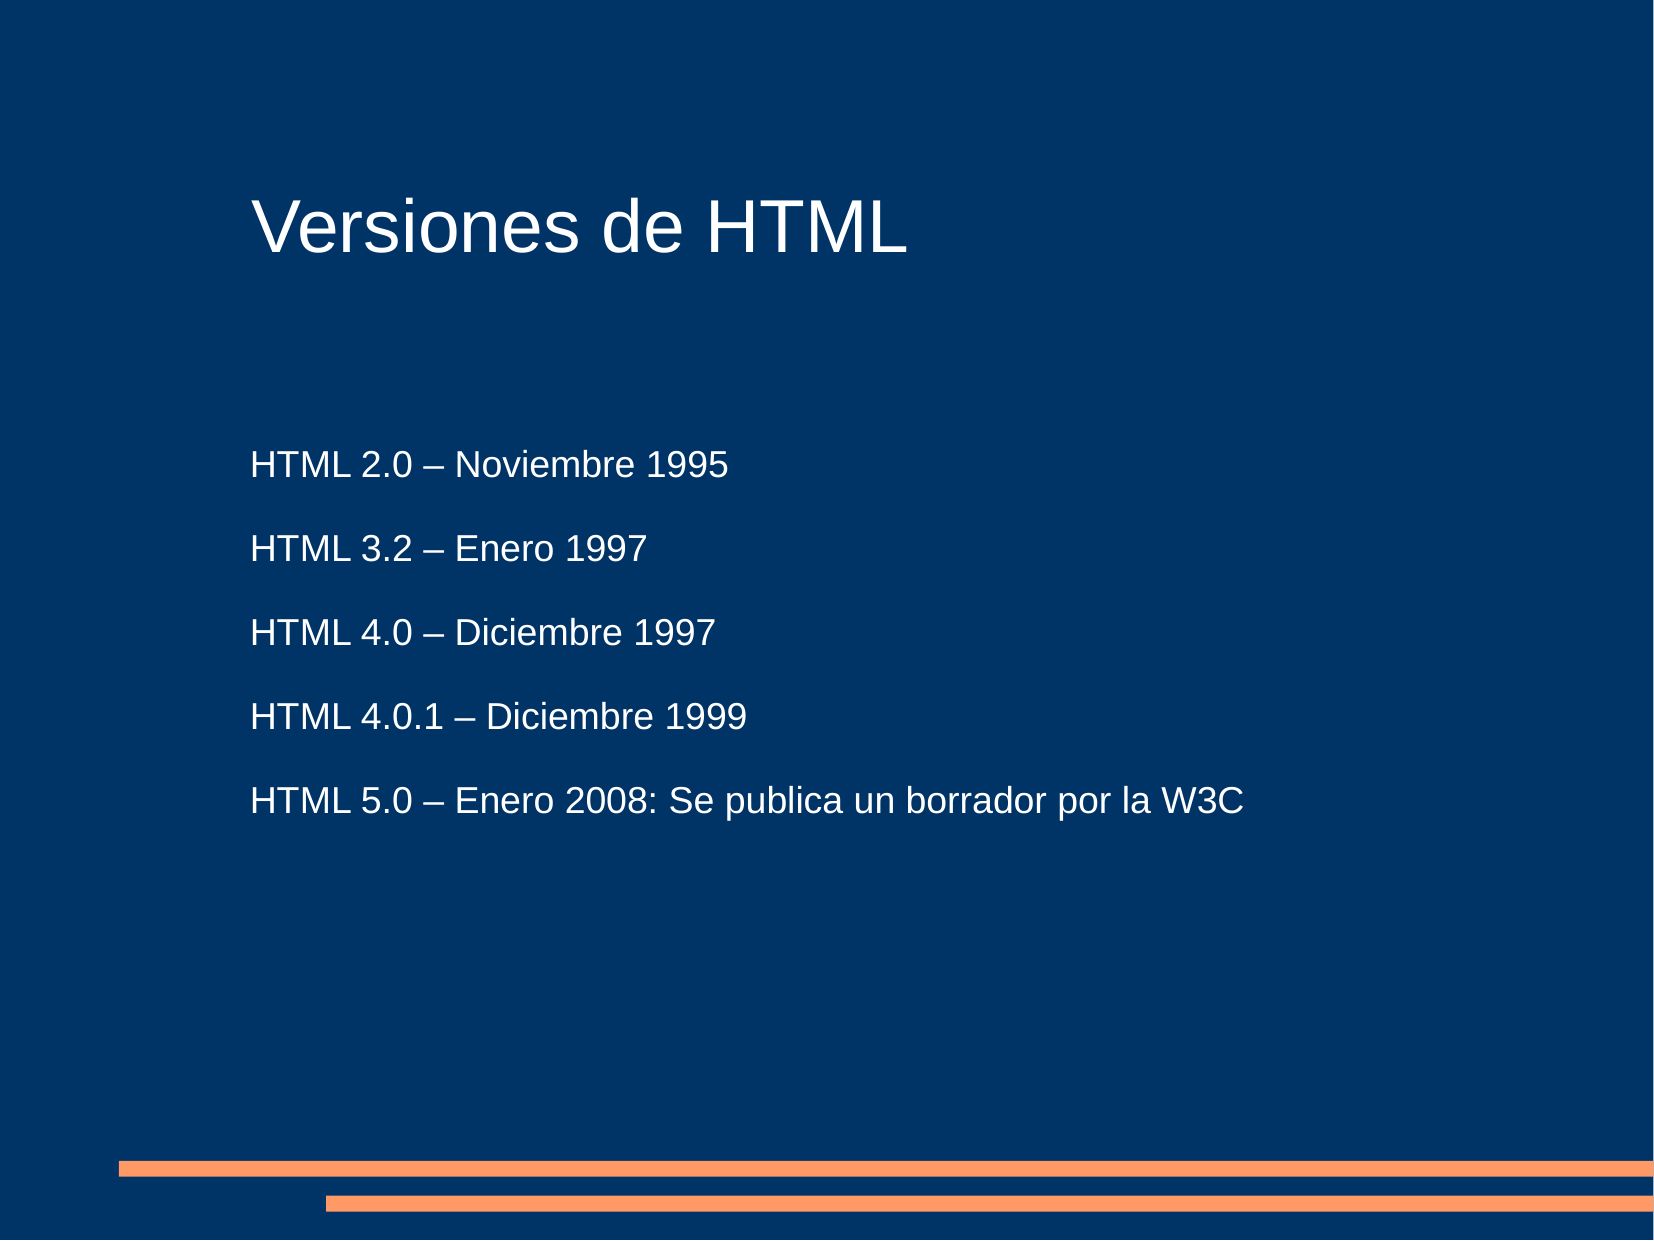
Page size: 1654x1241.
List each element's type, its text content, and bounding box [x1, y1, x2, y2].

text_box HTML 2.0 – Noviembre 1995 HTML 3.2 – Enero 1997 HTML 4.0 – Diciembre 1997 HTML 4.0.1 – Diciembre 1999 HTML 5.0 – Enero 2008: Se publica un borrador por la W3C [235, 436, 1626, 830]
text_box Versiones de HTML [236, 177, 1359, 276]
